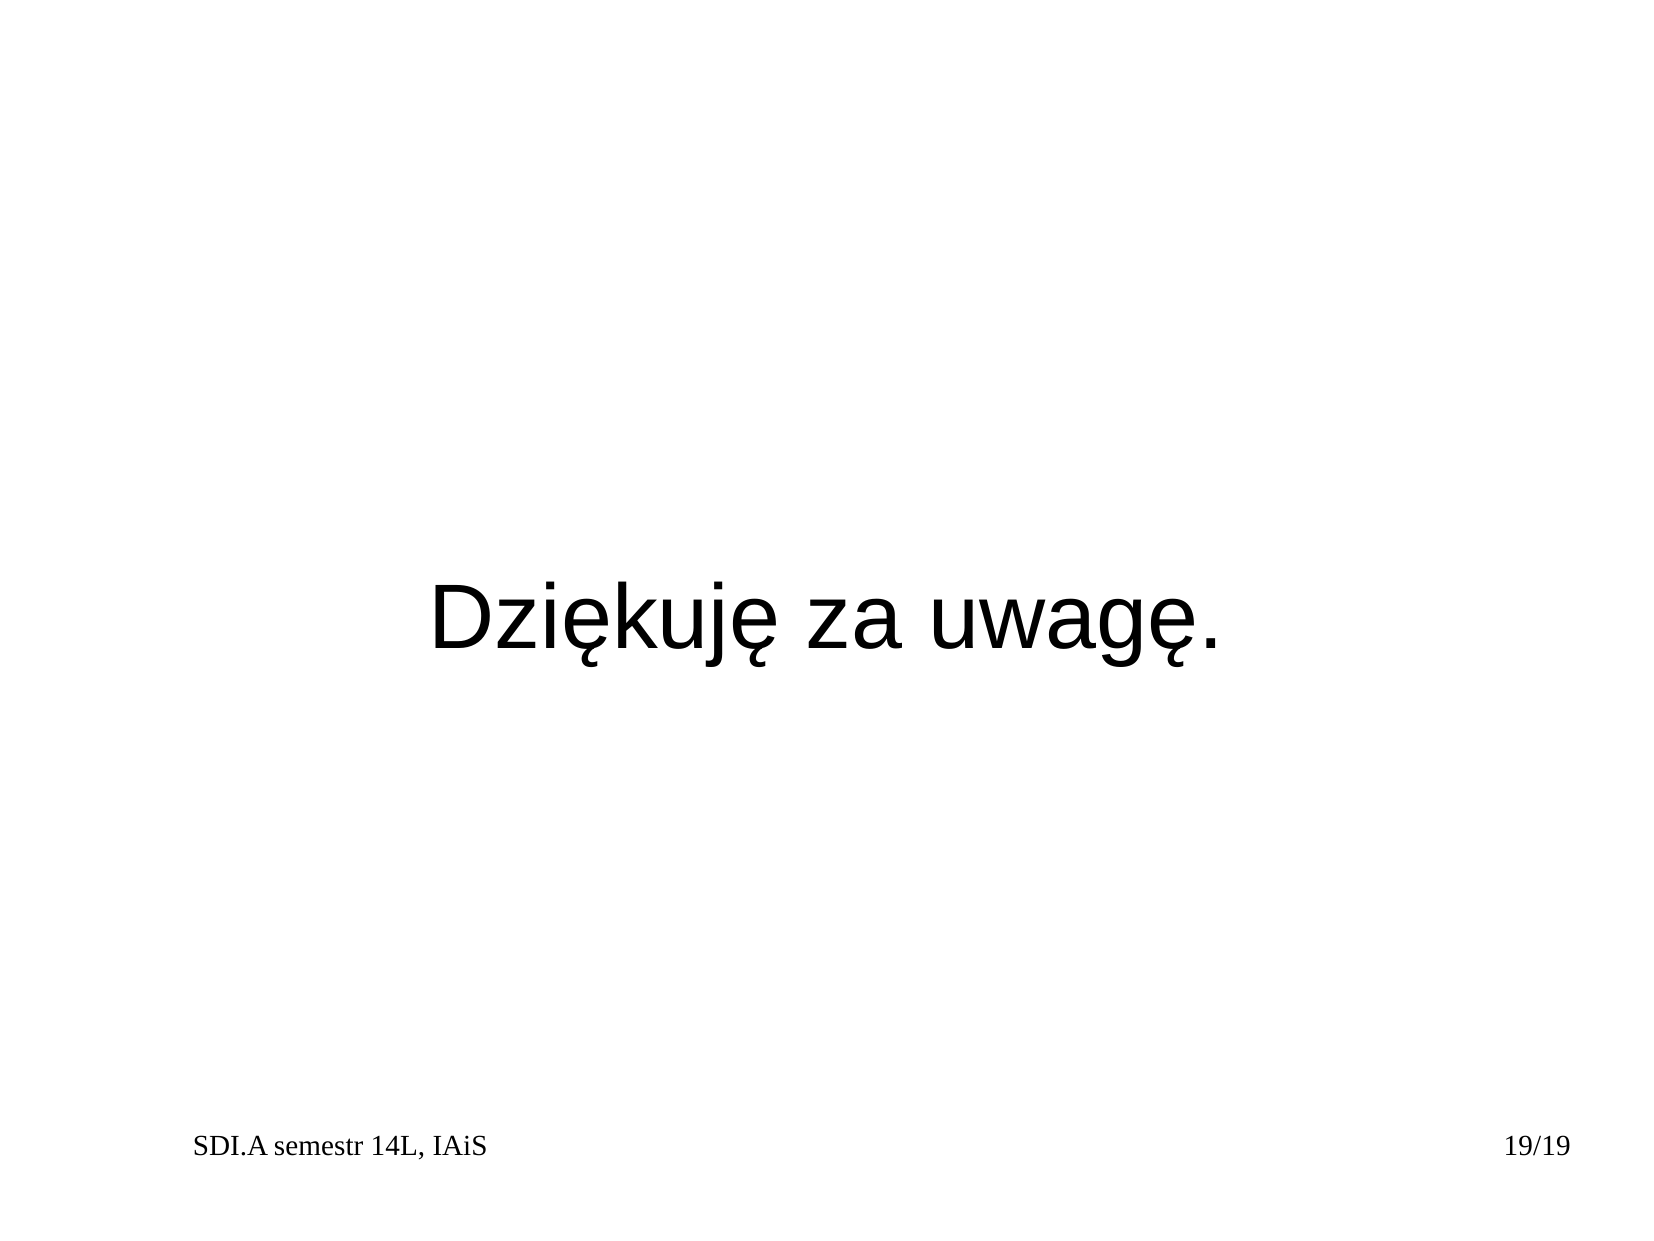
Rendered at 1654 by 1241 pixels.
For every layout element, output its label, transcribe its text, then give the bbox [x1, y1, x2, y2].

title Dziękuję za uwagę. [82, 513, 1571, 721]
